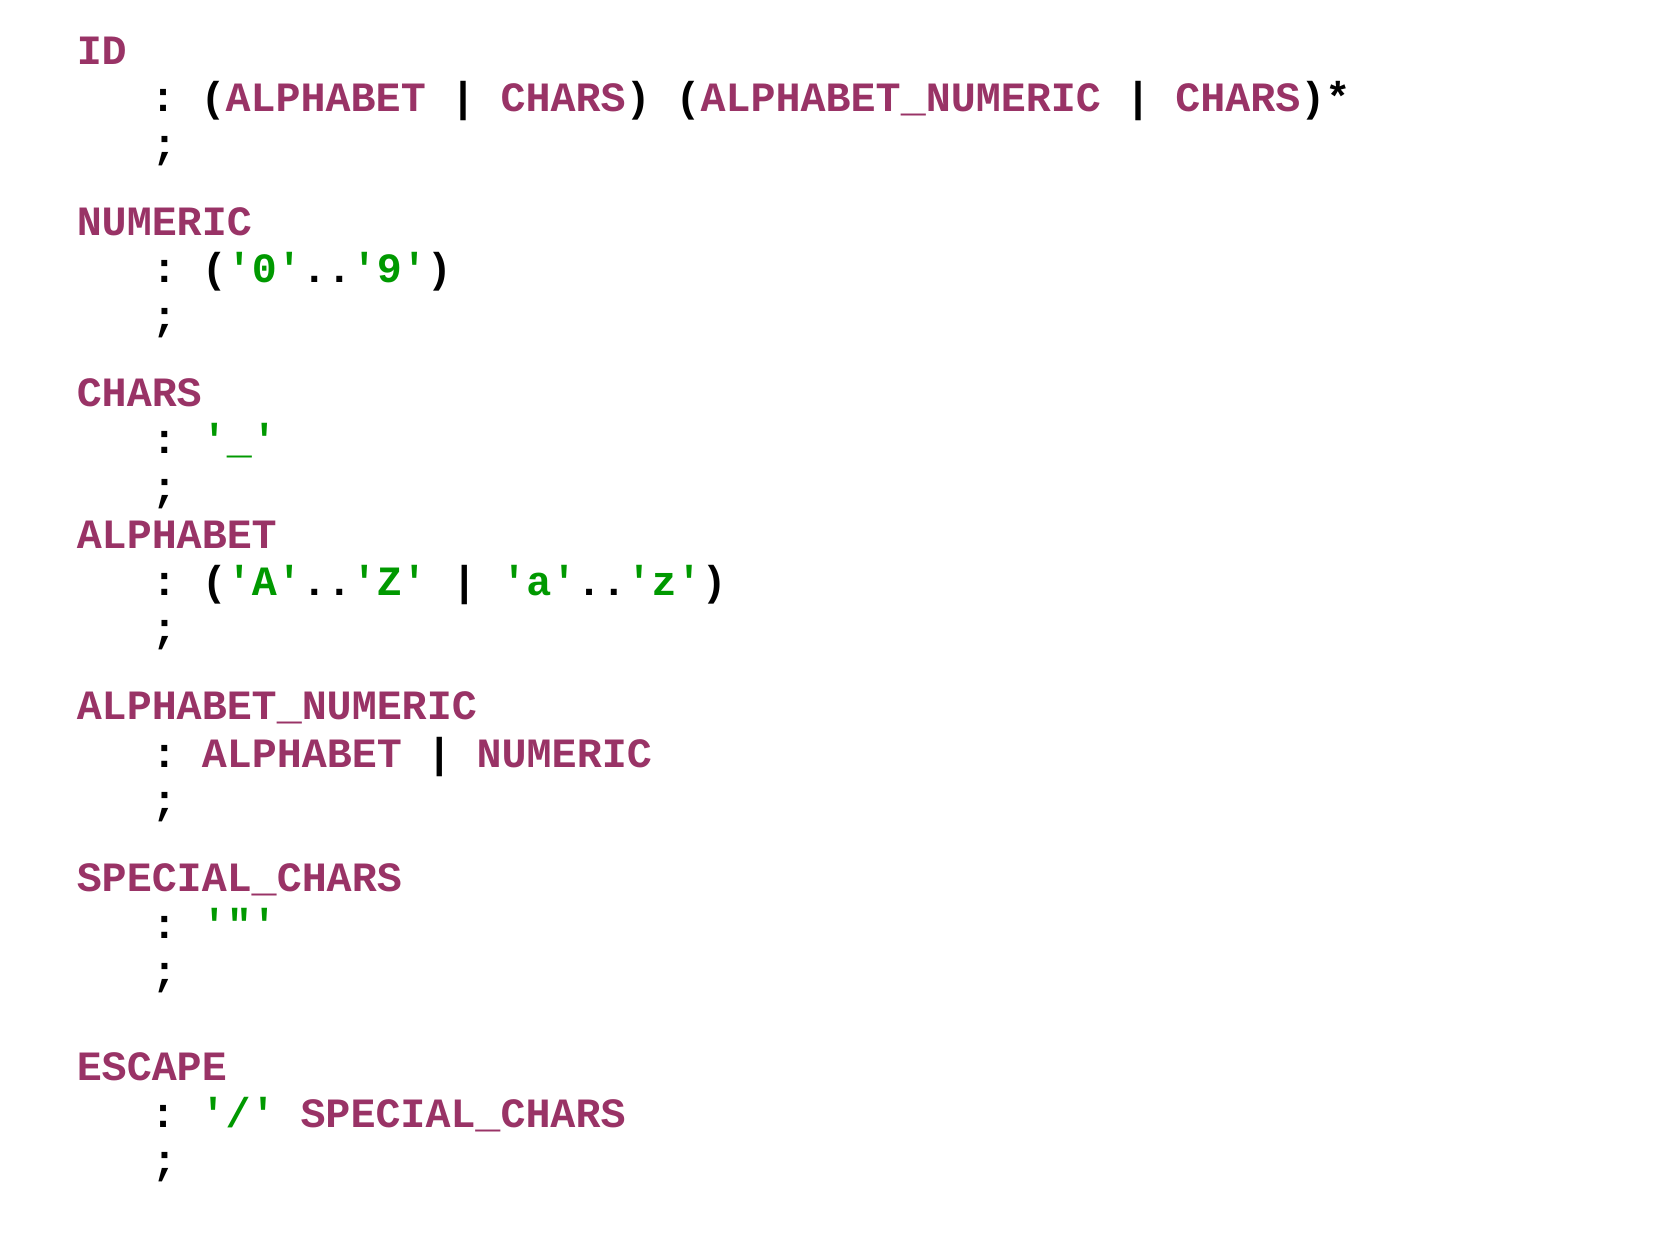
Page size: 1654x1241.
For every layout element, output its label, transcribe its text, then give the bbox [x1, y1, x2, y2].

list ID : (ALPHABET | CHARS) (ALPHABET_NUMERIC | CHARS)* ; NUMERIC : ('0'..'9') ; CHARS : '_' ; ALPHABET : ('A'..'Z' | 'a'..'z') ; ALPHABET_NUMERIC : ALPHABET | NUMERIC ; SPECIAL_CHARS : '"' ; ESCAPE : '/' SPECIAL_CHARS ; [76, 29, 1565, 1241]
